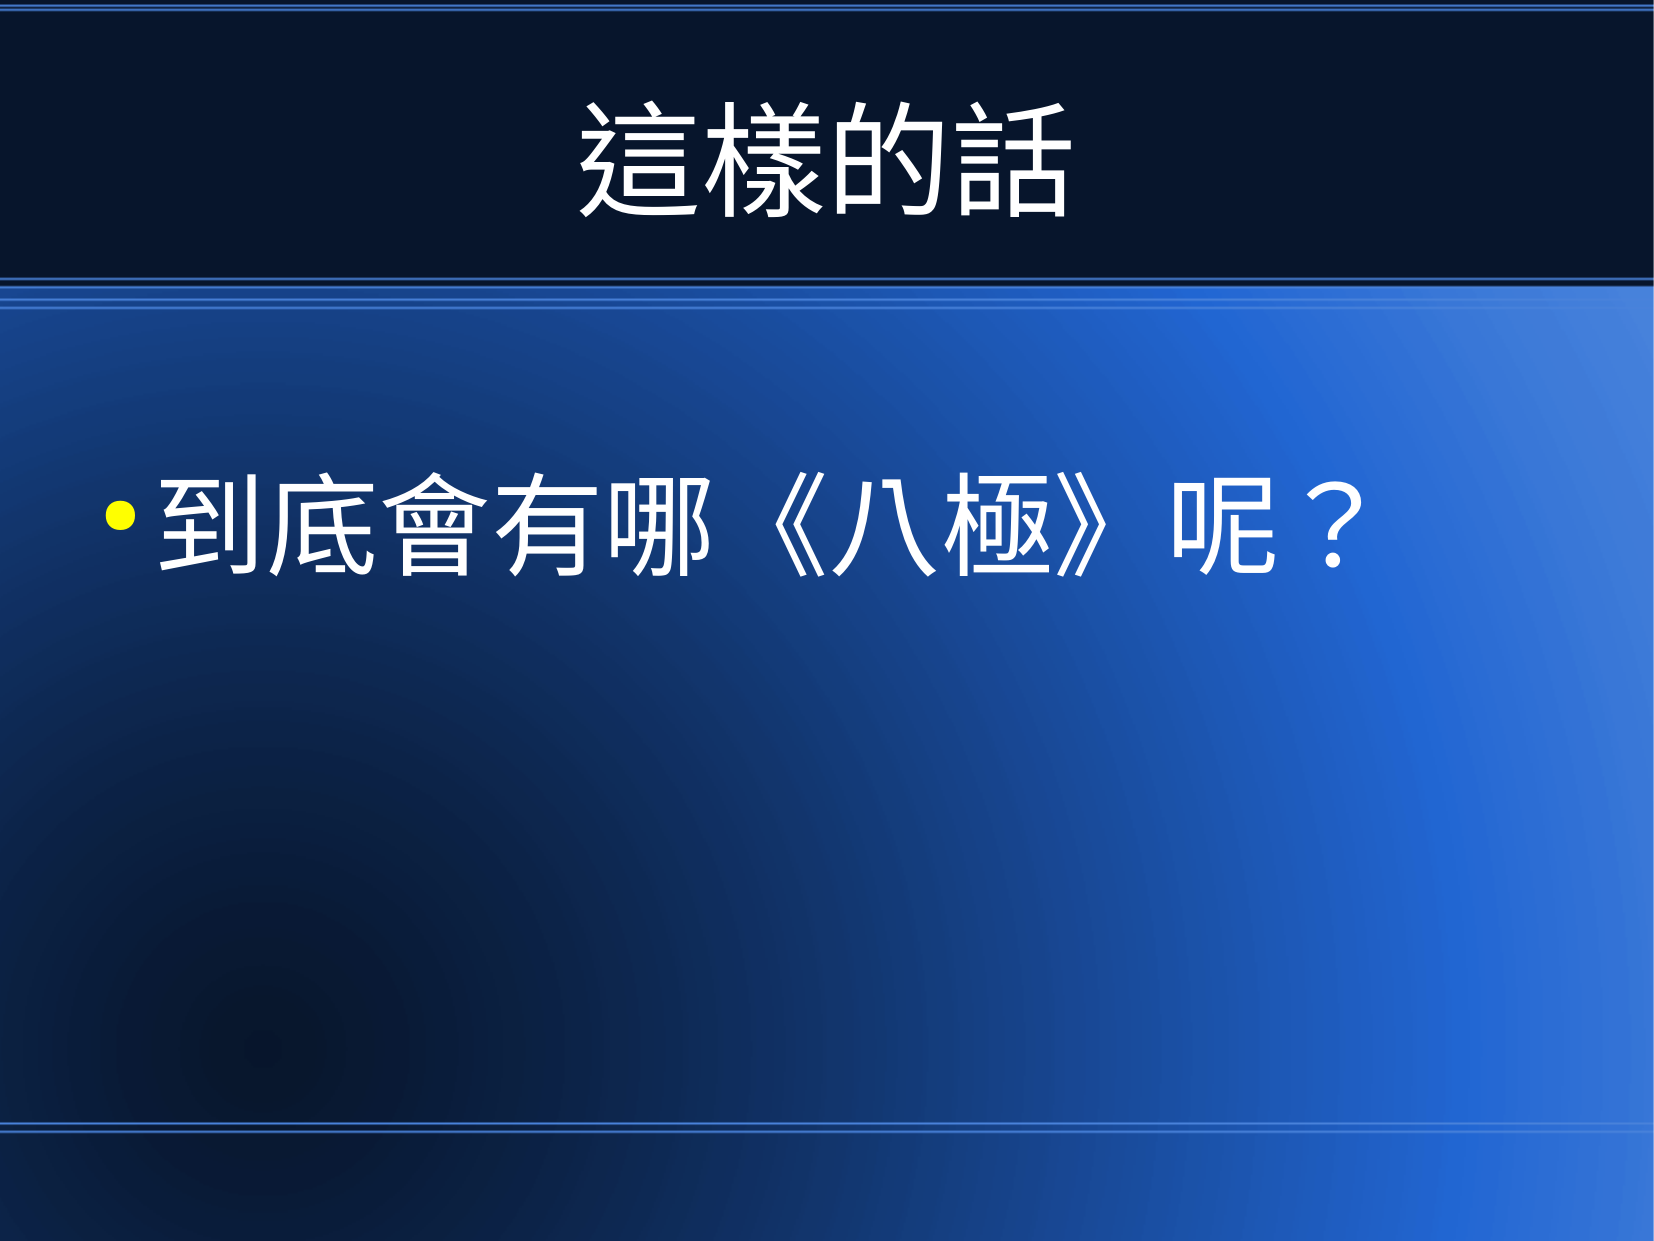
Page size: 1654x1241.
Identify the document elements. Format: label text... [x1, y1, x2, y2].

picture [0, 0, 1654, 1241]
title 這樣的話 [82, 49, 1571, 257]
list 到底會有哪《八極》呢？ [82, 355, 1571, 1241]
